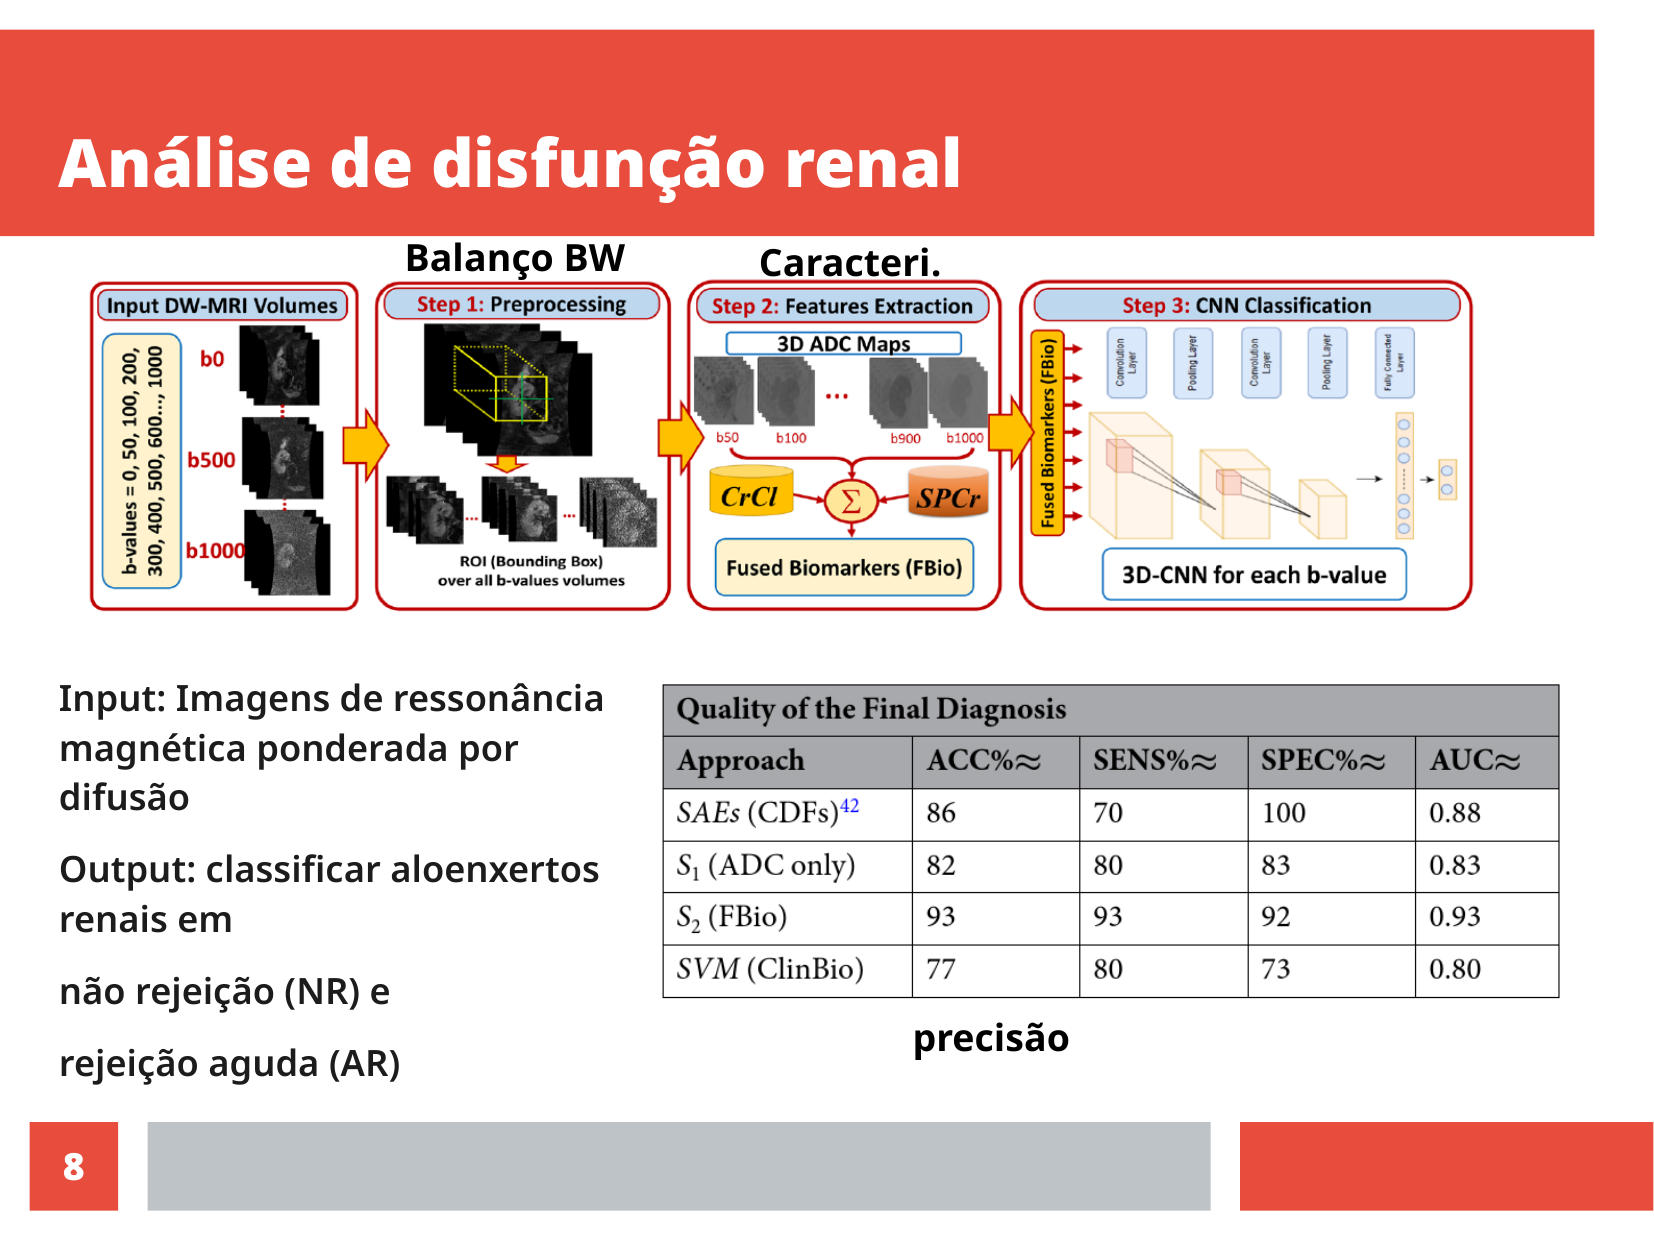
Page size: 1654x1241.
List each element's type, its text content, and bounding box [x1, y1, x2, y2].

text_box precisão [897, 1004, 1111, 1107]
picture [649, 673, 1571, 1005]
picture [70, 242, 1489, 632]
text_box Caracteri. [744, 228, 993, 331]
title Análise de disfunção renal [59, 59, 1595, 207]
list Input: Imagens de ressonância magnética ponderada por difusão Output: classificar aloenxertos renais em não rejeição (NR) e rejeição aguda (AR) [59, 673, 650, 1093]
text_box Balanço BW [389, 224, 674, 327]
